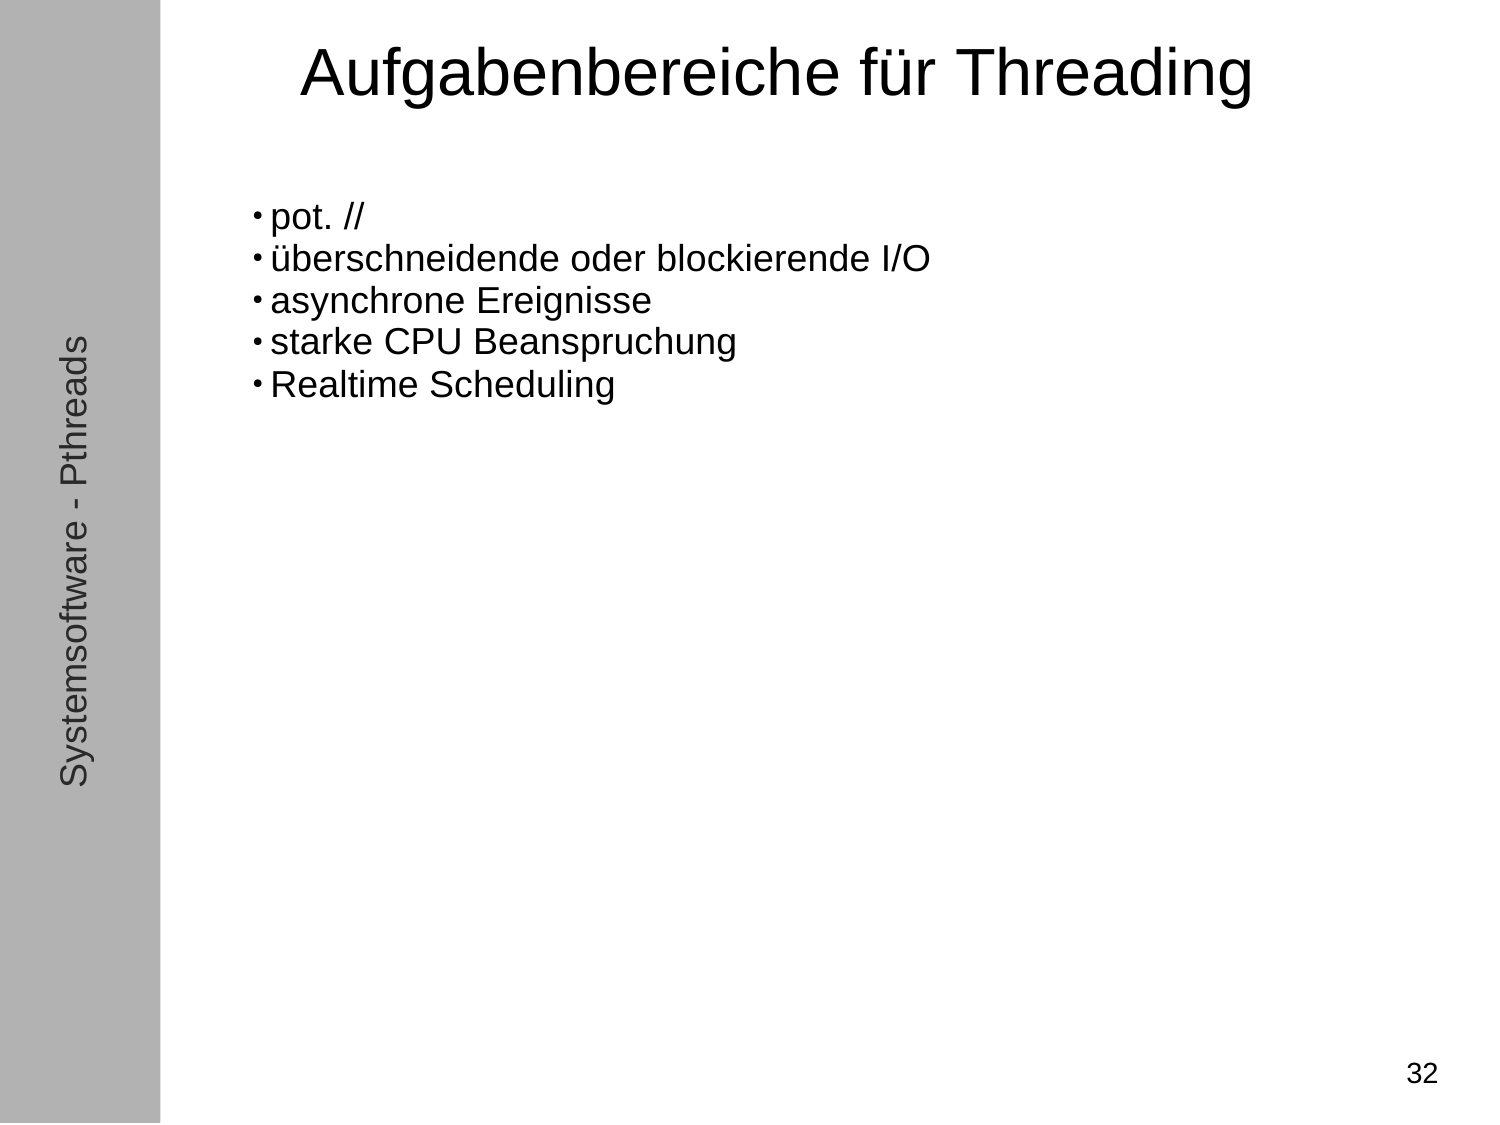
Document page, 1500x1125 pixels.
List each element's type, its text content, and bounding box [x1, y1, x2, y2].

text_box [0, 0, 160, 1123]
text_box <number> [1406, 1057, 1500, 1106]
text_box pot. // überschneidende oder blockierende I/O asynchrone Ereignisse starke CPU Beanspruchung Realtime Scheduling [237, 187, 1448, 918]
text_box Aufgabenbereiche für Threading [220, 27, 1336, 123]
text_box Systemsoftware - Pthreads [47, 1, 121, 1124]
